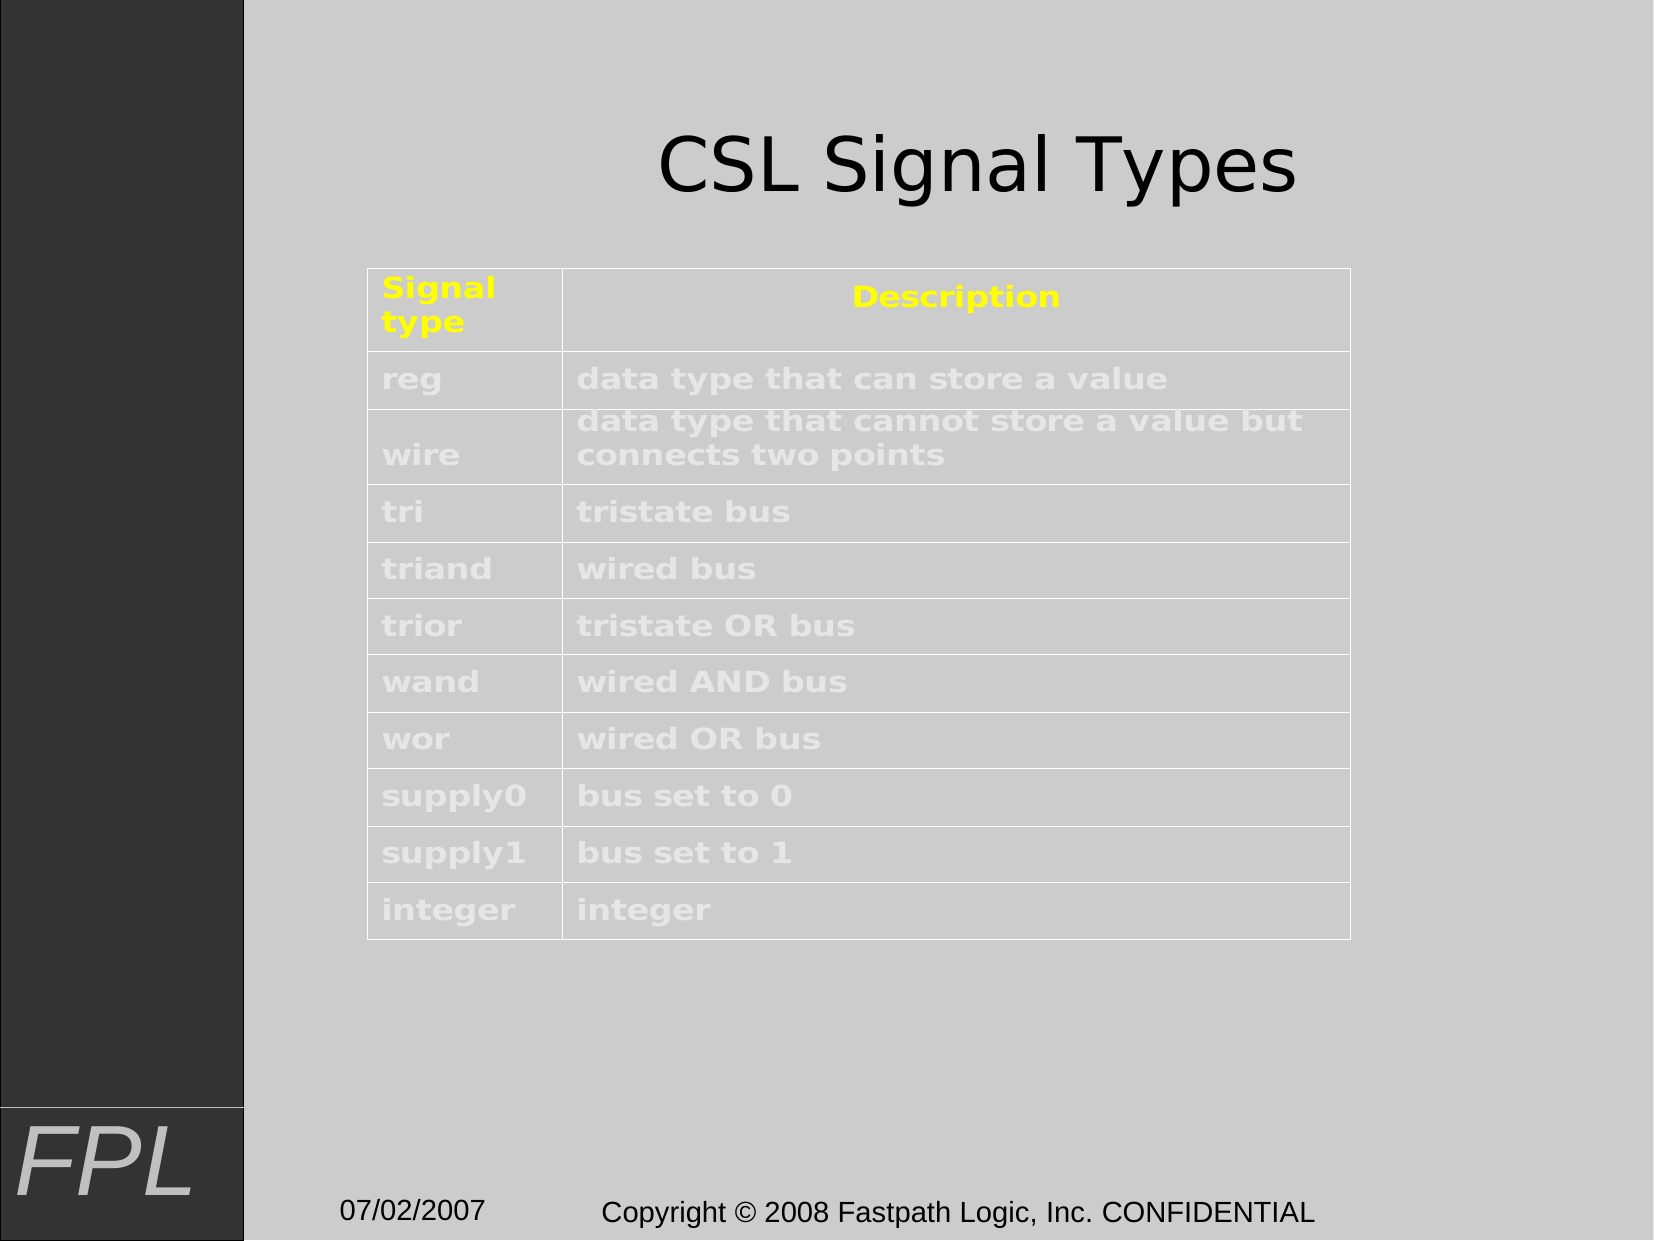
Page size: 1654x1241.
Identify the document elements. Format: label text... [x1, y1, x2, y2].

title CSL Signal Types [427, 57, 1530, 274]
chart [365, 266, 1486, 1069]
